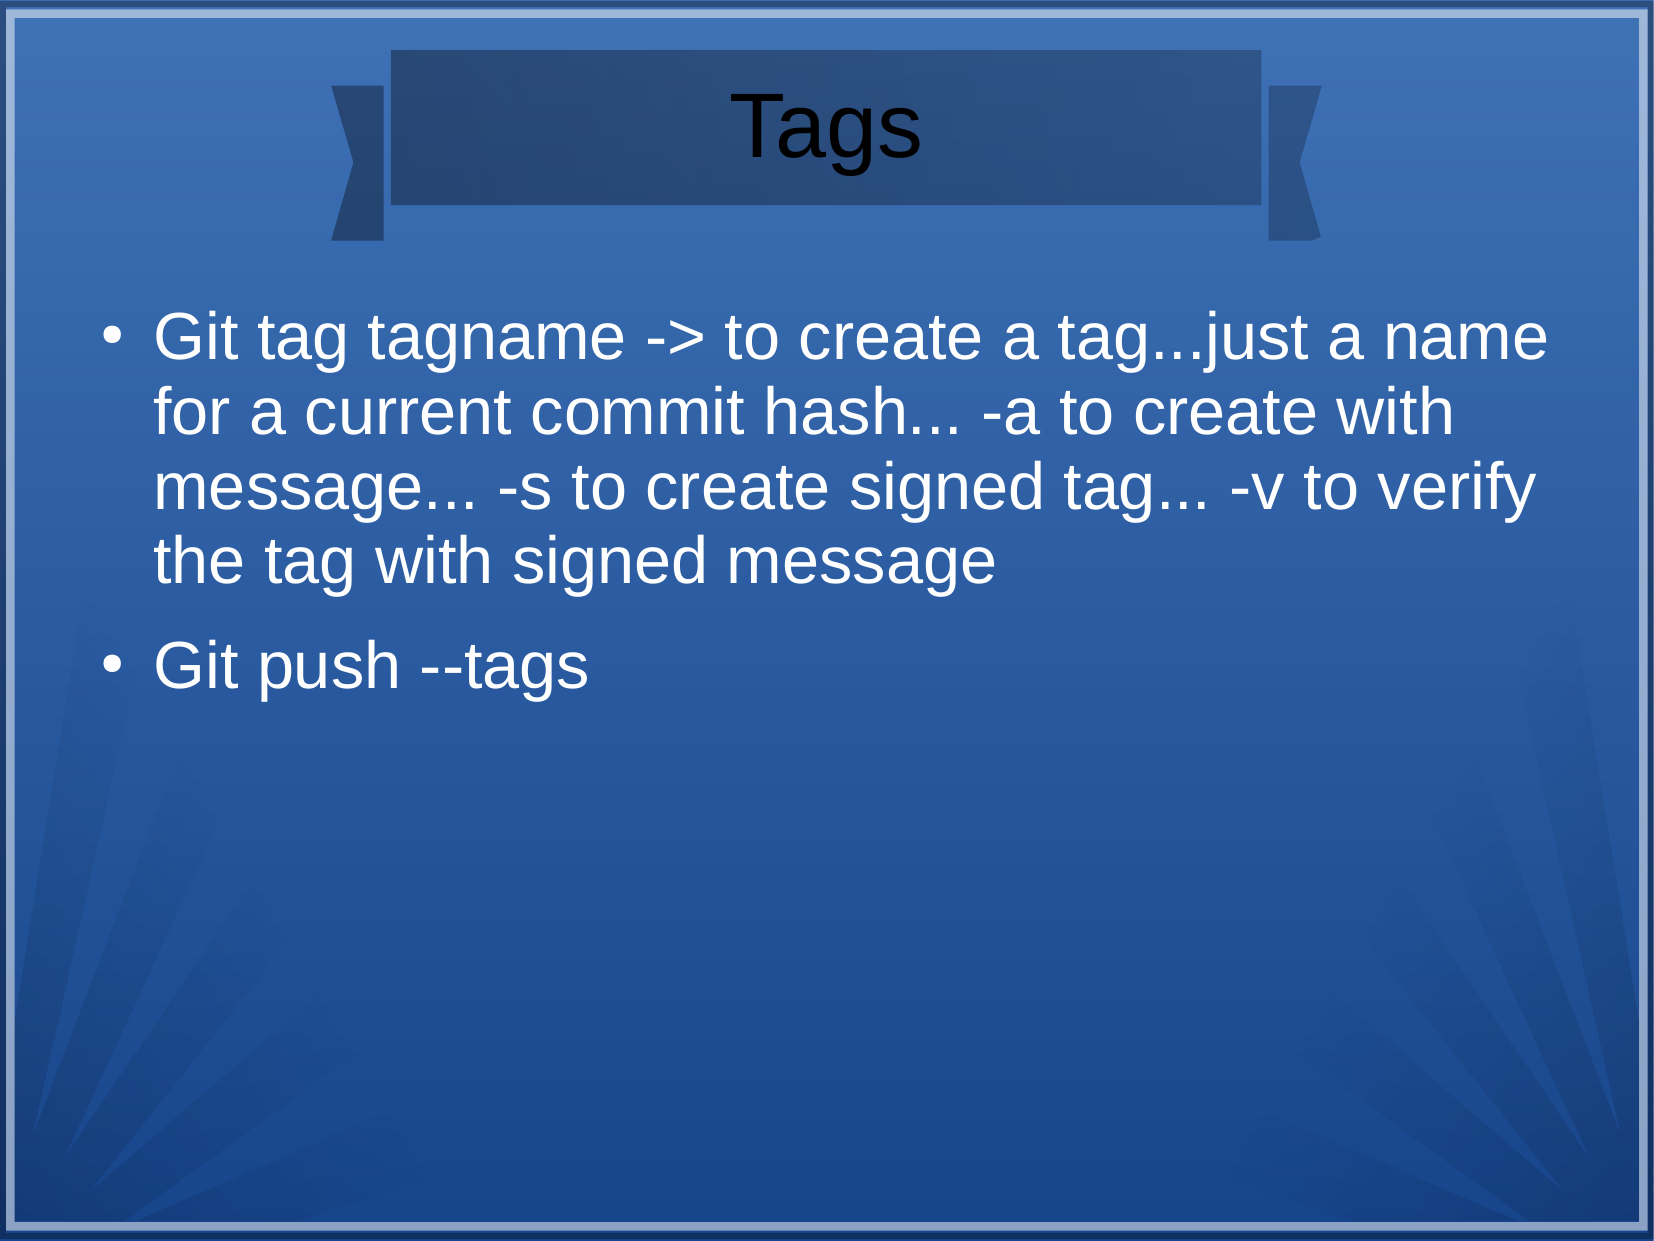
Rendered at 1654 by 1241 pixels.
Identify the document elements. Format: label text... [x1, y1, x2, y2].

list Git tag tagname -> to create a tag...just a name for a current commit hash... -a to create with message... -s to create signed tag... -v to verify the tag with signed message Git push --tags [82, 299, 1571, 1241]
title Tags [389, 47, 1264, 205]
